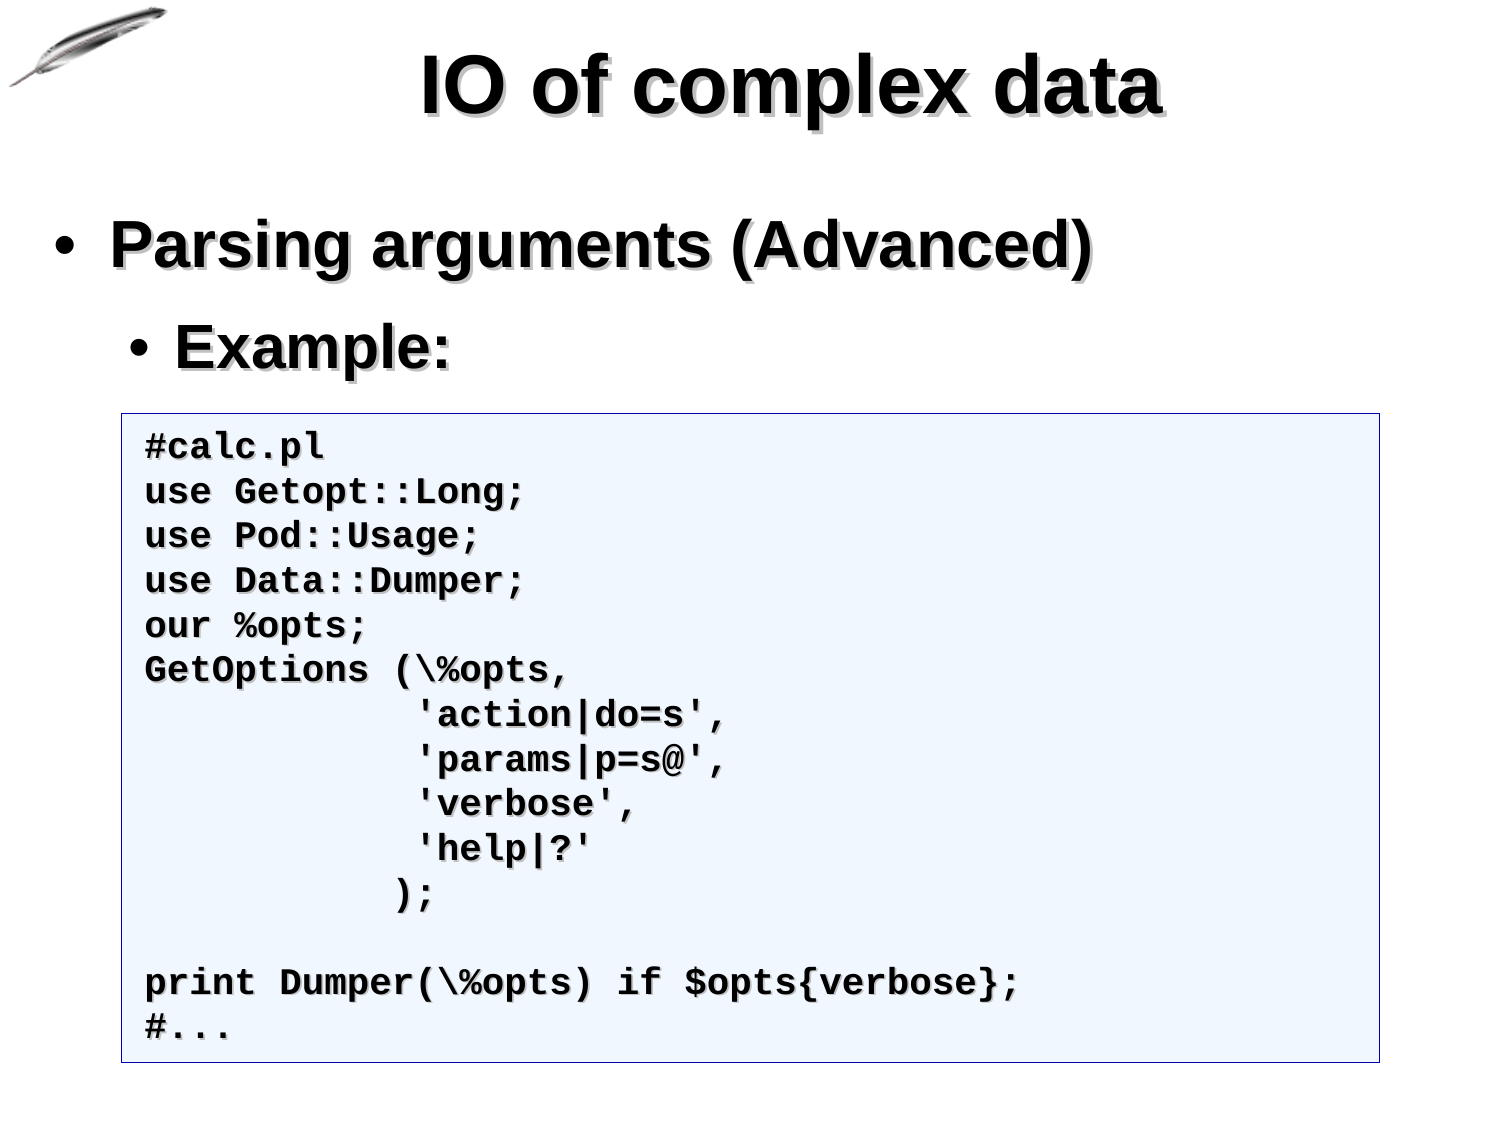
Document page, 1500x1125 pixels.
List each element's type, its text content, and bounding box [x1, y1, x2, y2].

text_box #calc.pl use Getopt::Long; use Pod::Usage; use Data::Dumper; our %opts; GetOptions (\%opts, 'action|do=s', 'params|p=s@', 'verbose', 'help|?' ); print Dumper(\%opts) if $opts{verbose}; #... [120, 413, 1380, 1063]
picture [5, 5, 173, 89]
list Parsing arguments (Advanced) Example: [53, 207, 1447, 1084]
title IO of complex data [419, 0, 1459, 179]
